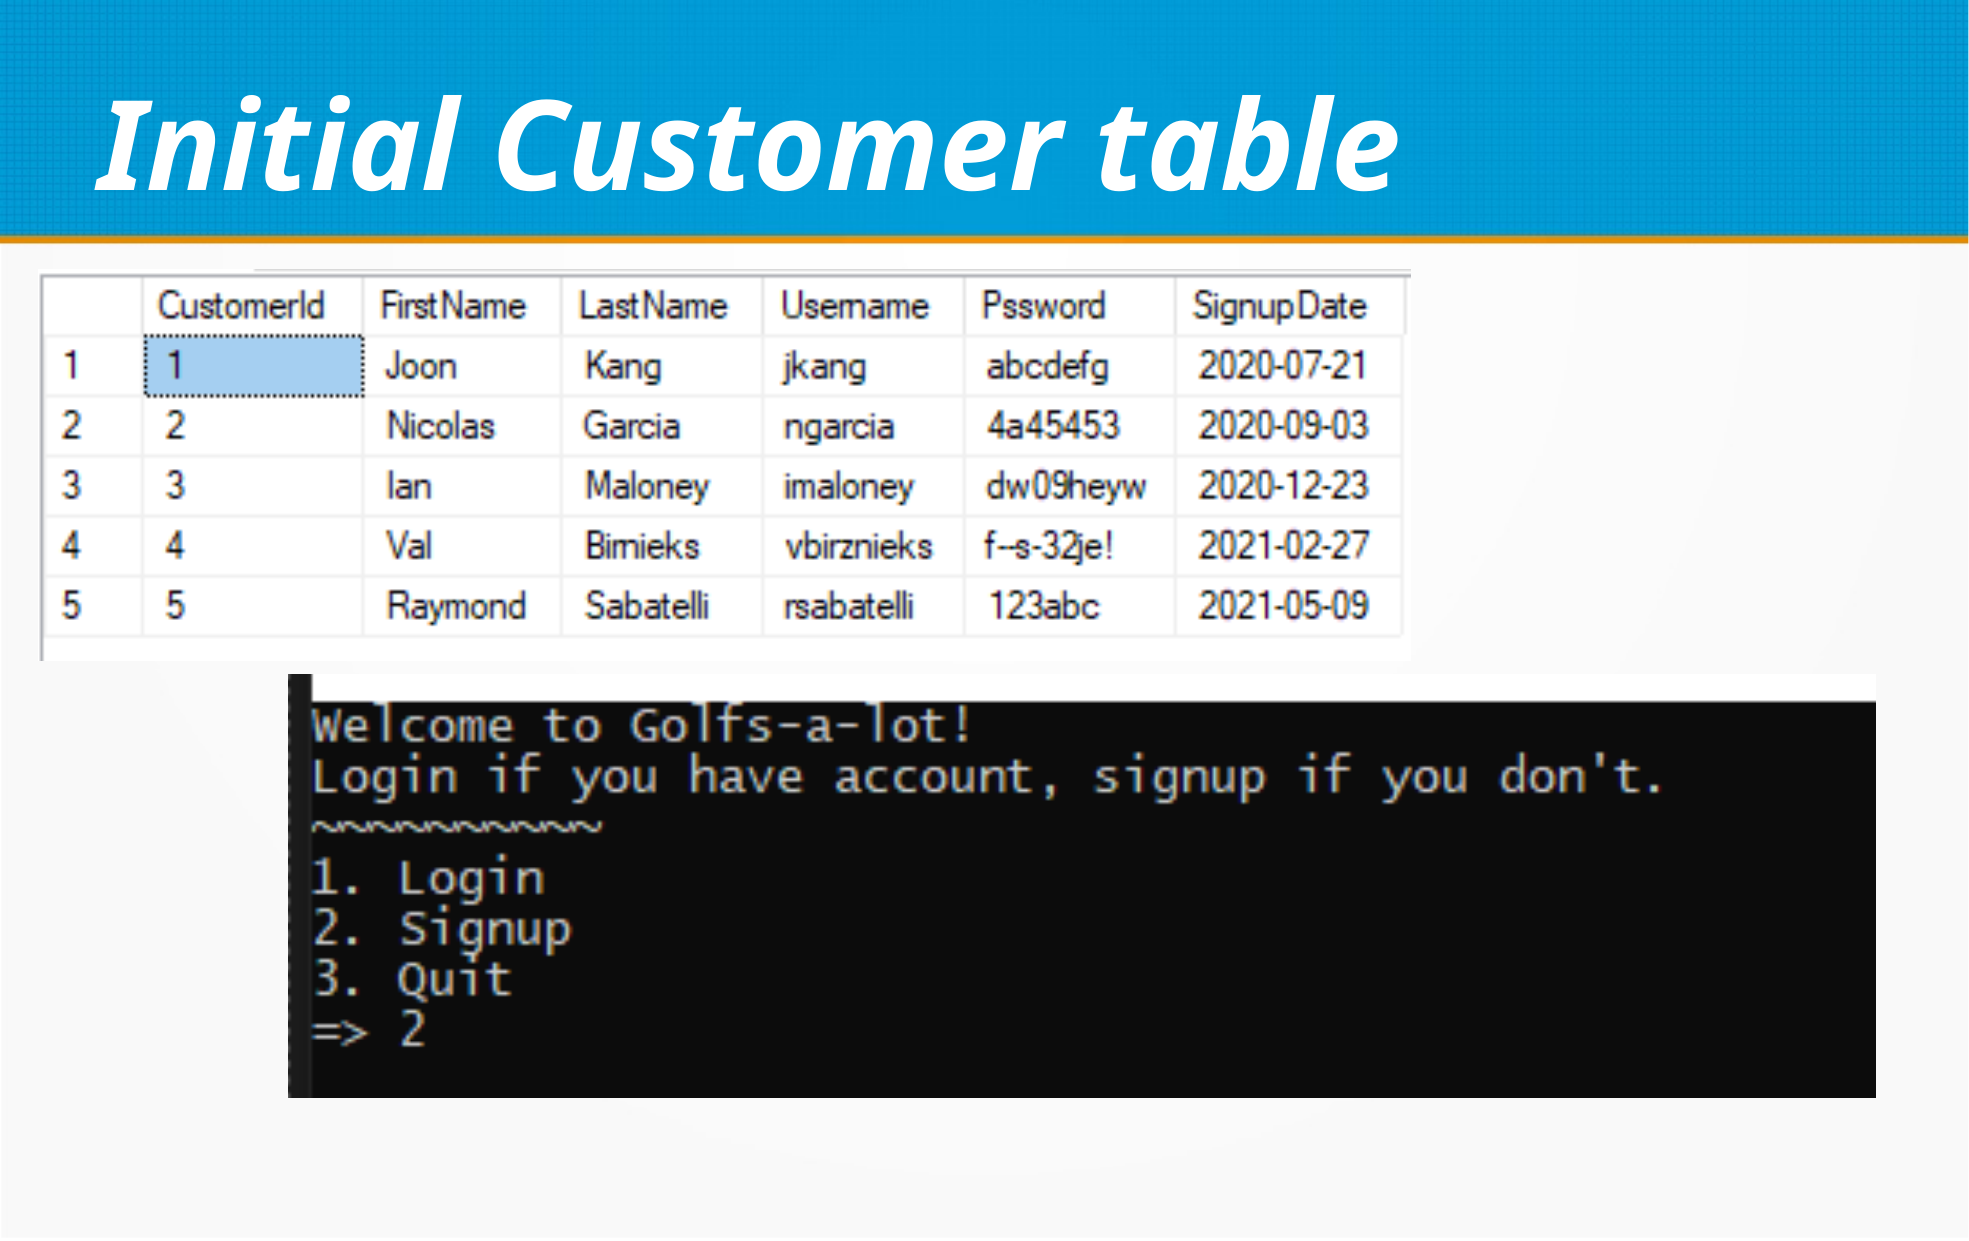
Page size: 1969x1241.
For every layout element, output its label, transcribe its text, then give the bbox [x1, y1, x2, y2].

title Initial Customer table [98, 19, 1870, 227]
picture [0, 233, 1969, 1241]
